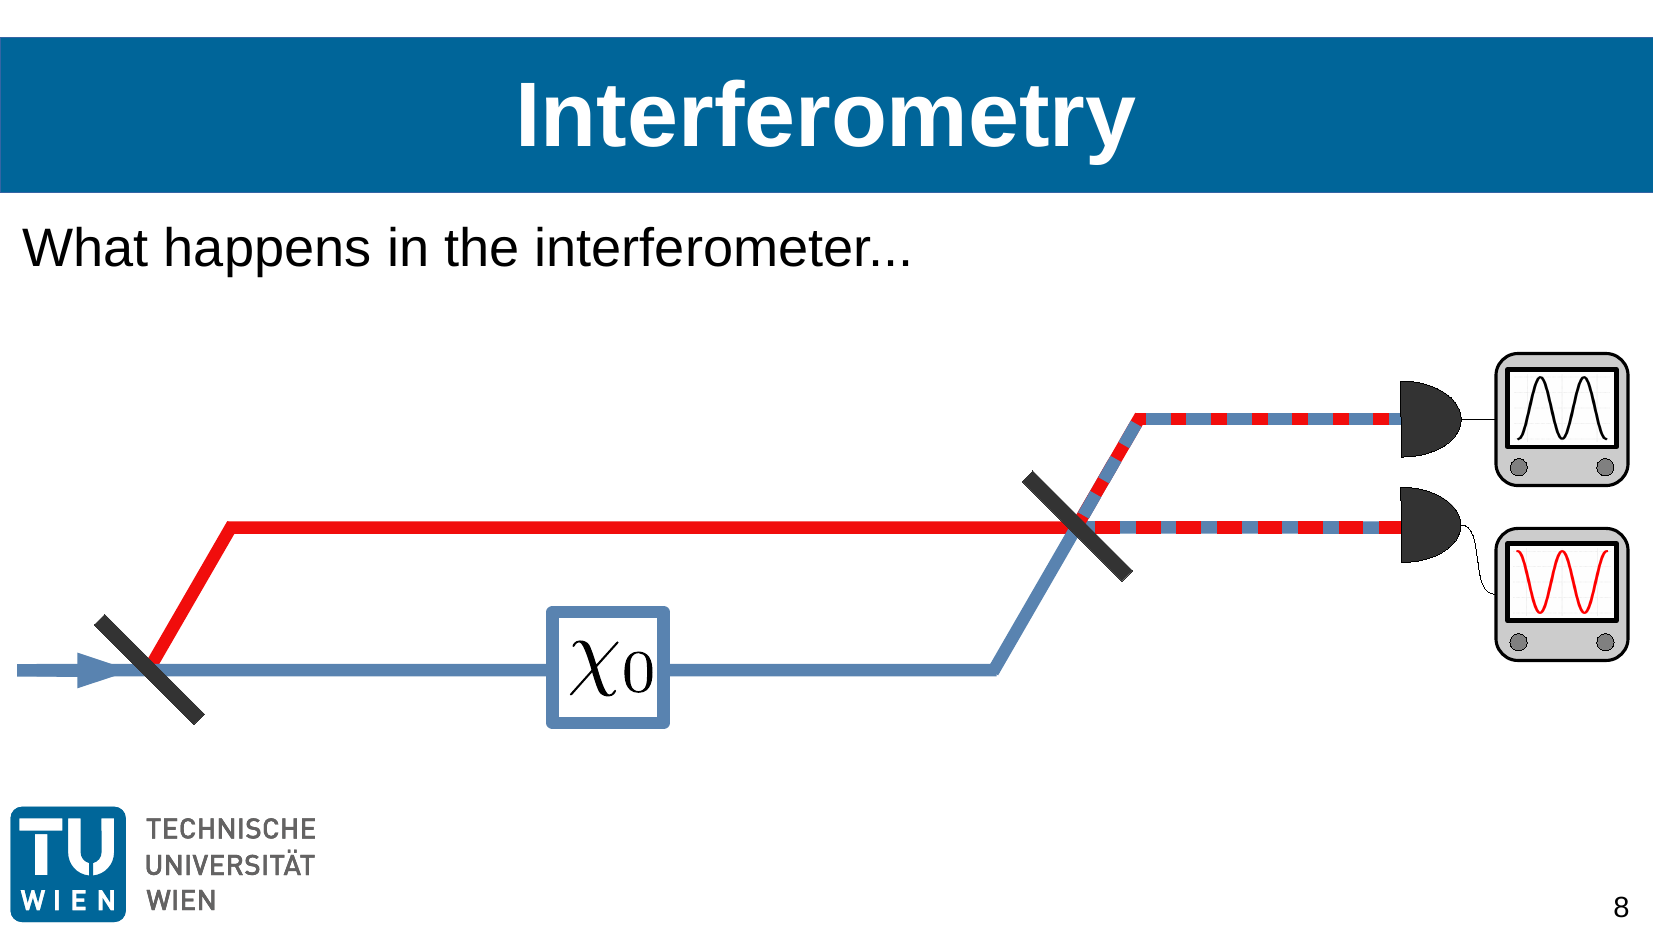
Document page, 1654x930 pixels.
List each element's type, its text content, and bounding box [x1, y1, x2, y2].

text_box [1400, 487, 1461, 563]
picture [1509, 545, 1615, 619]
text_box [1022, 470, 1133, 582]
text_box [552, 612, 664, 723]
text_box [1495, 528, 1629, 661]
text_box [1495, 353, 1629, 486]
title Interferometry [0, 37, 1653, 193]
text_box [94, 614, 205, 725]
text_box What happens in the interferometer... [7, 209, 931, 286]
text_box [1400, 381, 1462, 458]
picture [553, 625, 661, 712]
picture [1510, 371, 1614, 445]
